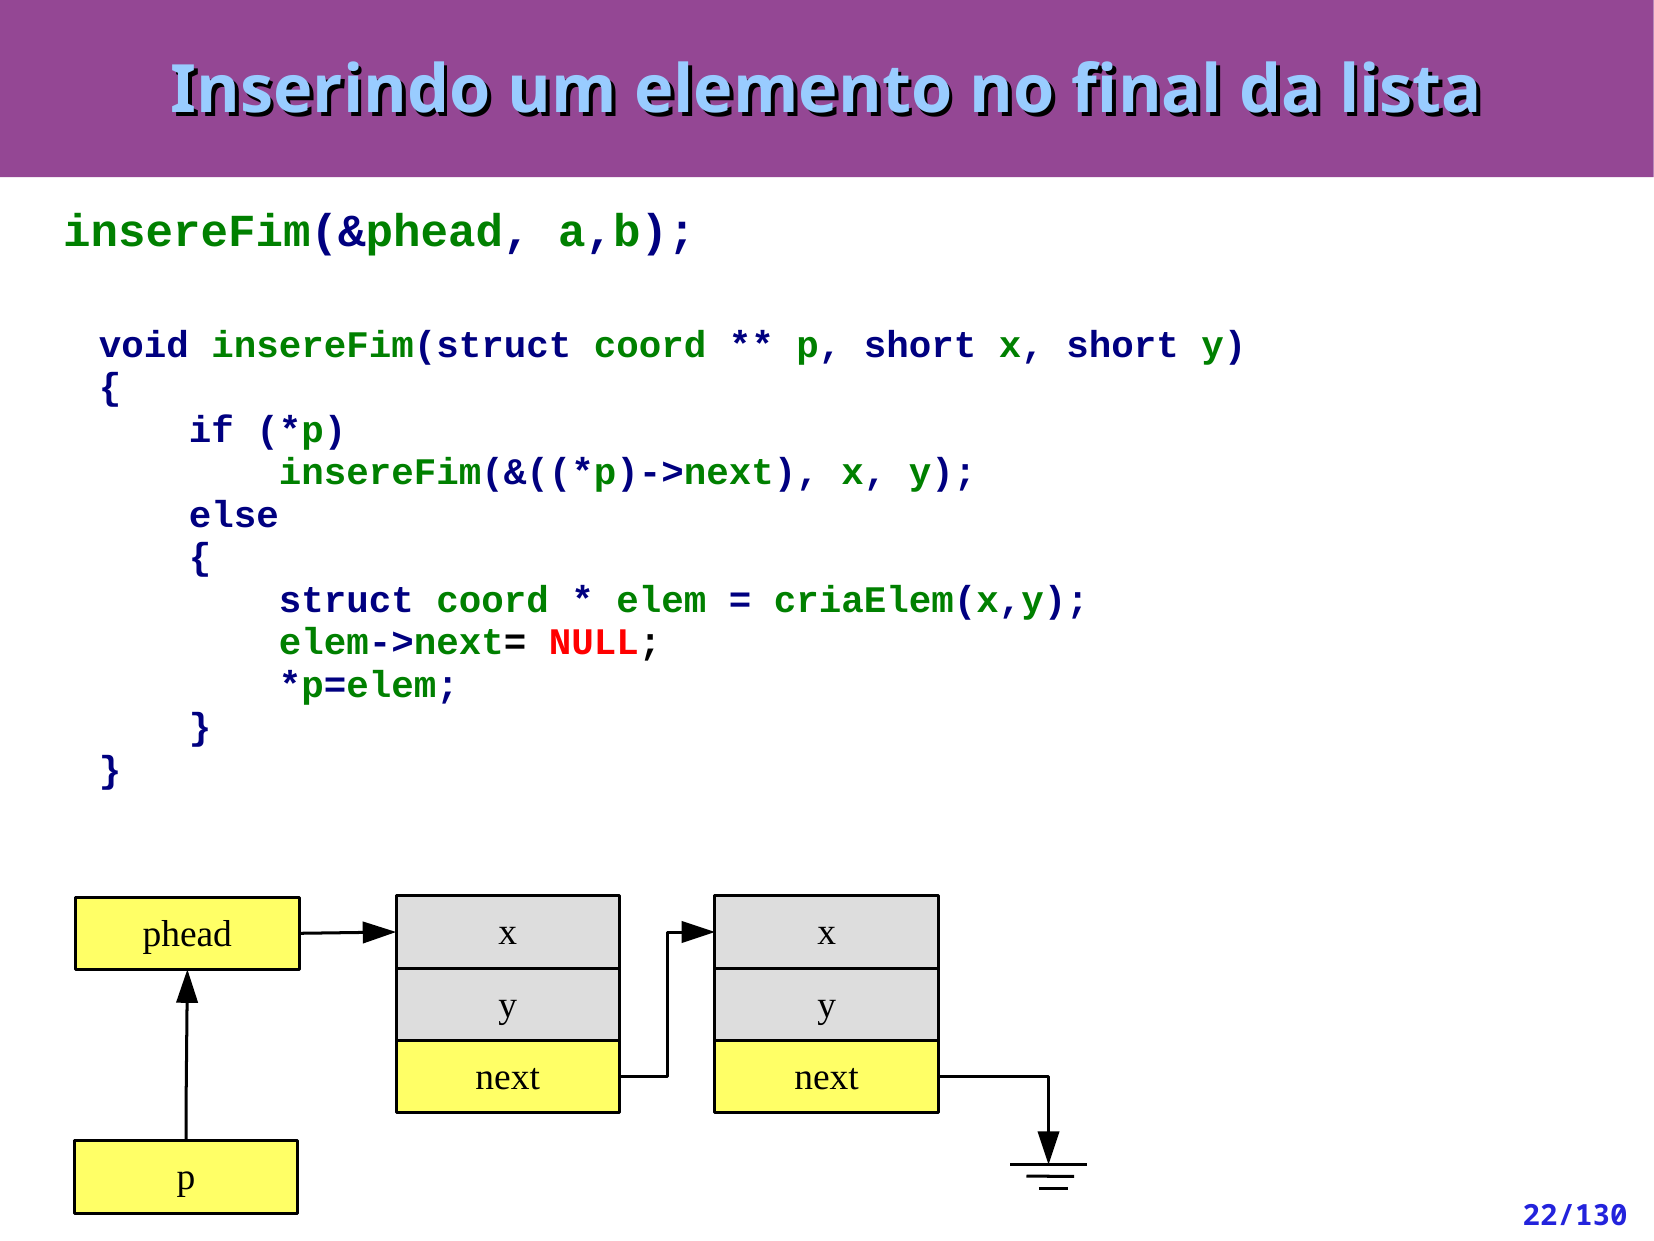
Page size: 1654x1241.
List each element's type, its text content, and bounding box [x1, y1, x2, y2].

title Inserindo um elemento no final da lista [82, 0, 1571, 176]
text_box next [396, 1103, 620, 1113]
text_box insereFim(&phead, a,b); [48, 200, 1654, 704]
text_box p [74, 1140, 298, 1214]
text_box next [714, 1103, 939, 1113]
text_box phead [75, 897, 84, 970]
text_box void insereFim(struct coord ** p, short x, short y) { if (*p) insereFim(&((*p)->next), x, y); else { struct coord * elem = criaElem(x,y); elem->next= NULL; *p=elem; } } [84, 318, 1640, 1103]
